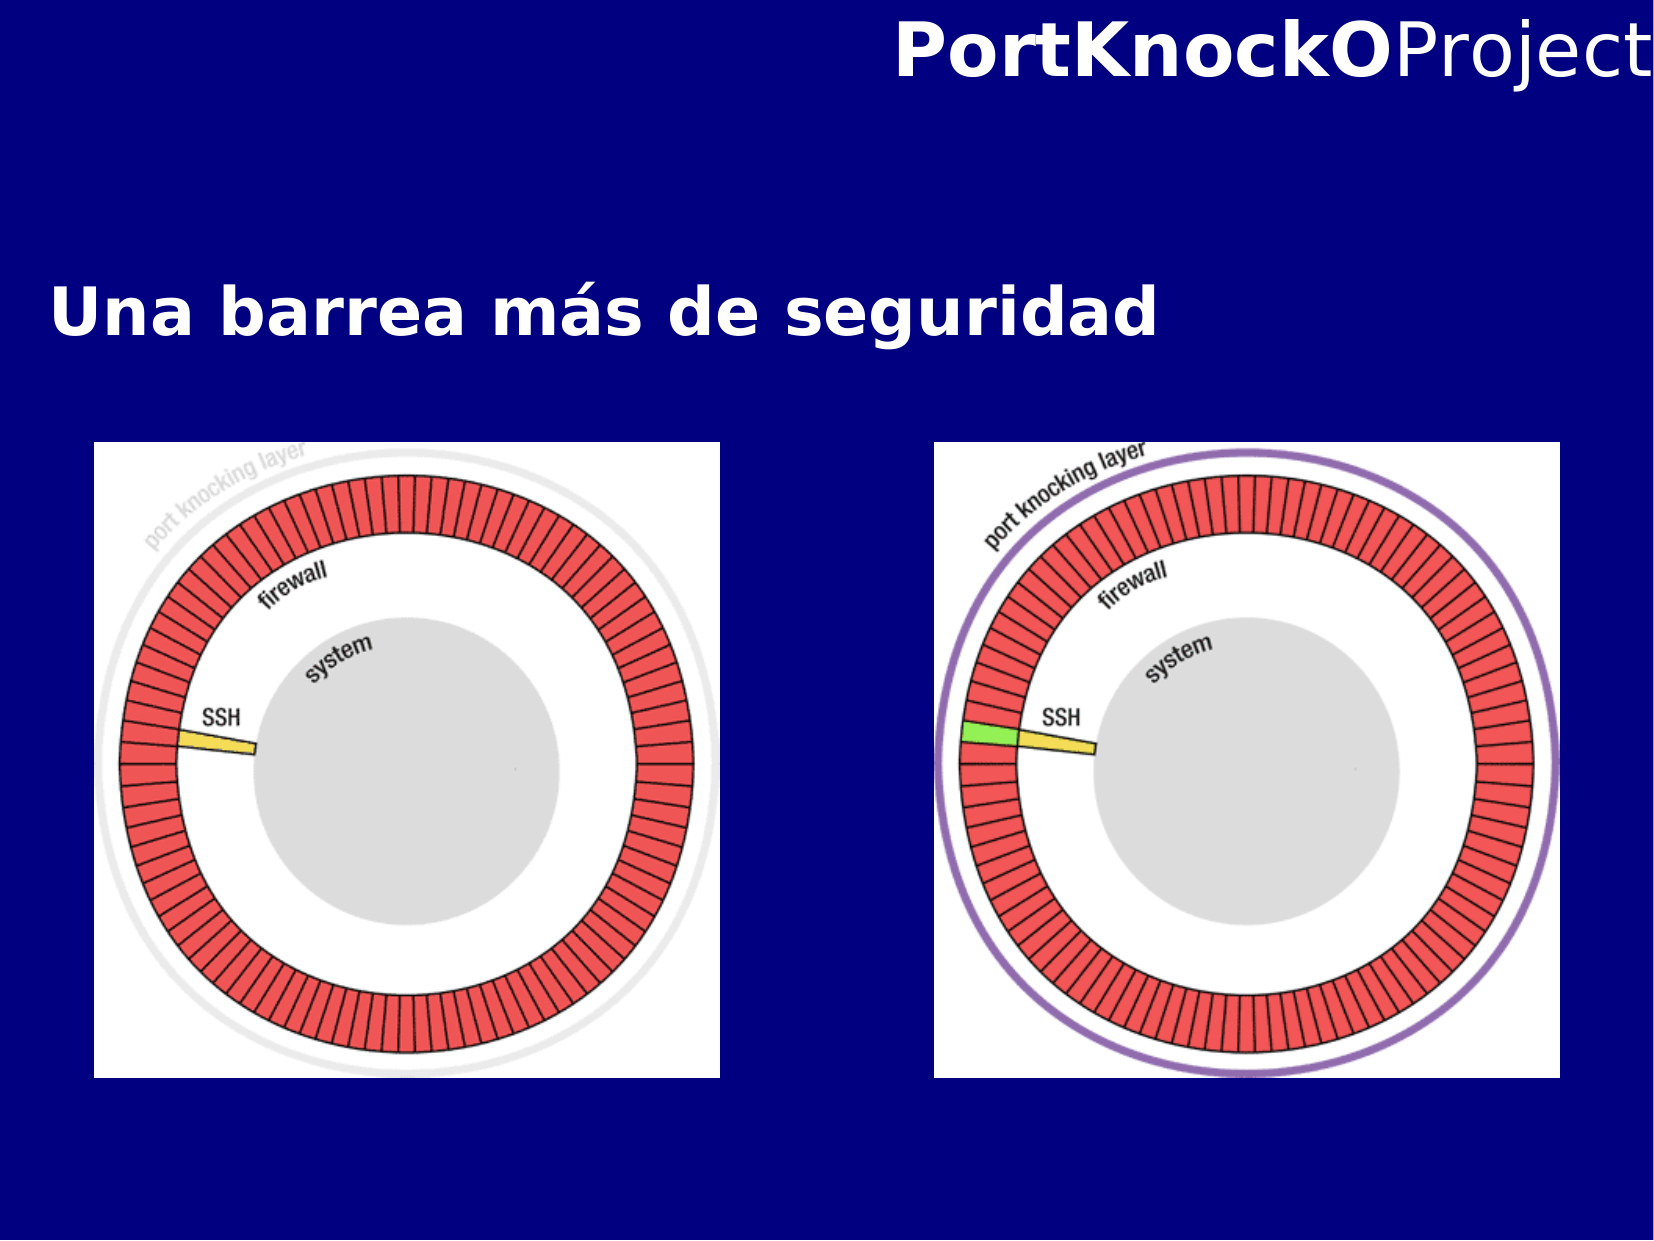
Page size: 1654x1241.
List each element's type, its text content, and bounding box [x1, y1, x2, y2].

picture [94, 442, 720, 1078]
text_box PortKnockOProject [878, 0, 1654, 103]
text_box Una barrea más de seguridad [33, 266, 1176, 359]
picture [934, 442, 1560, 1078]
